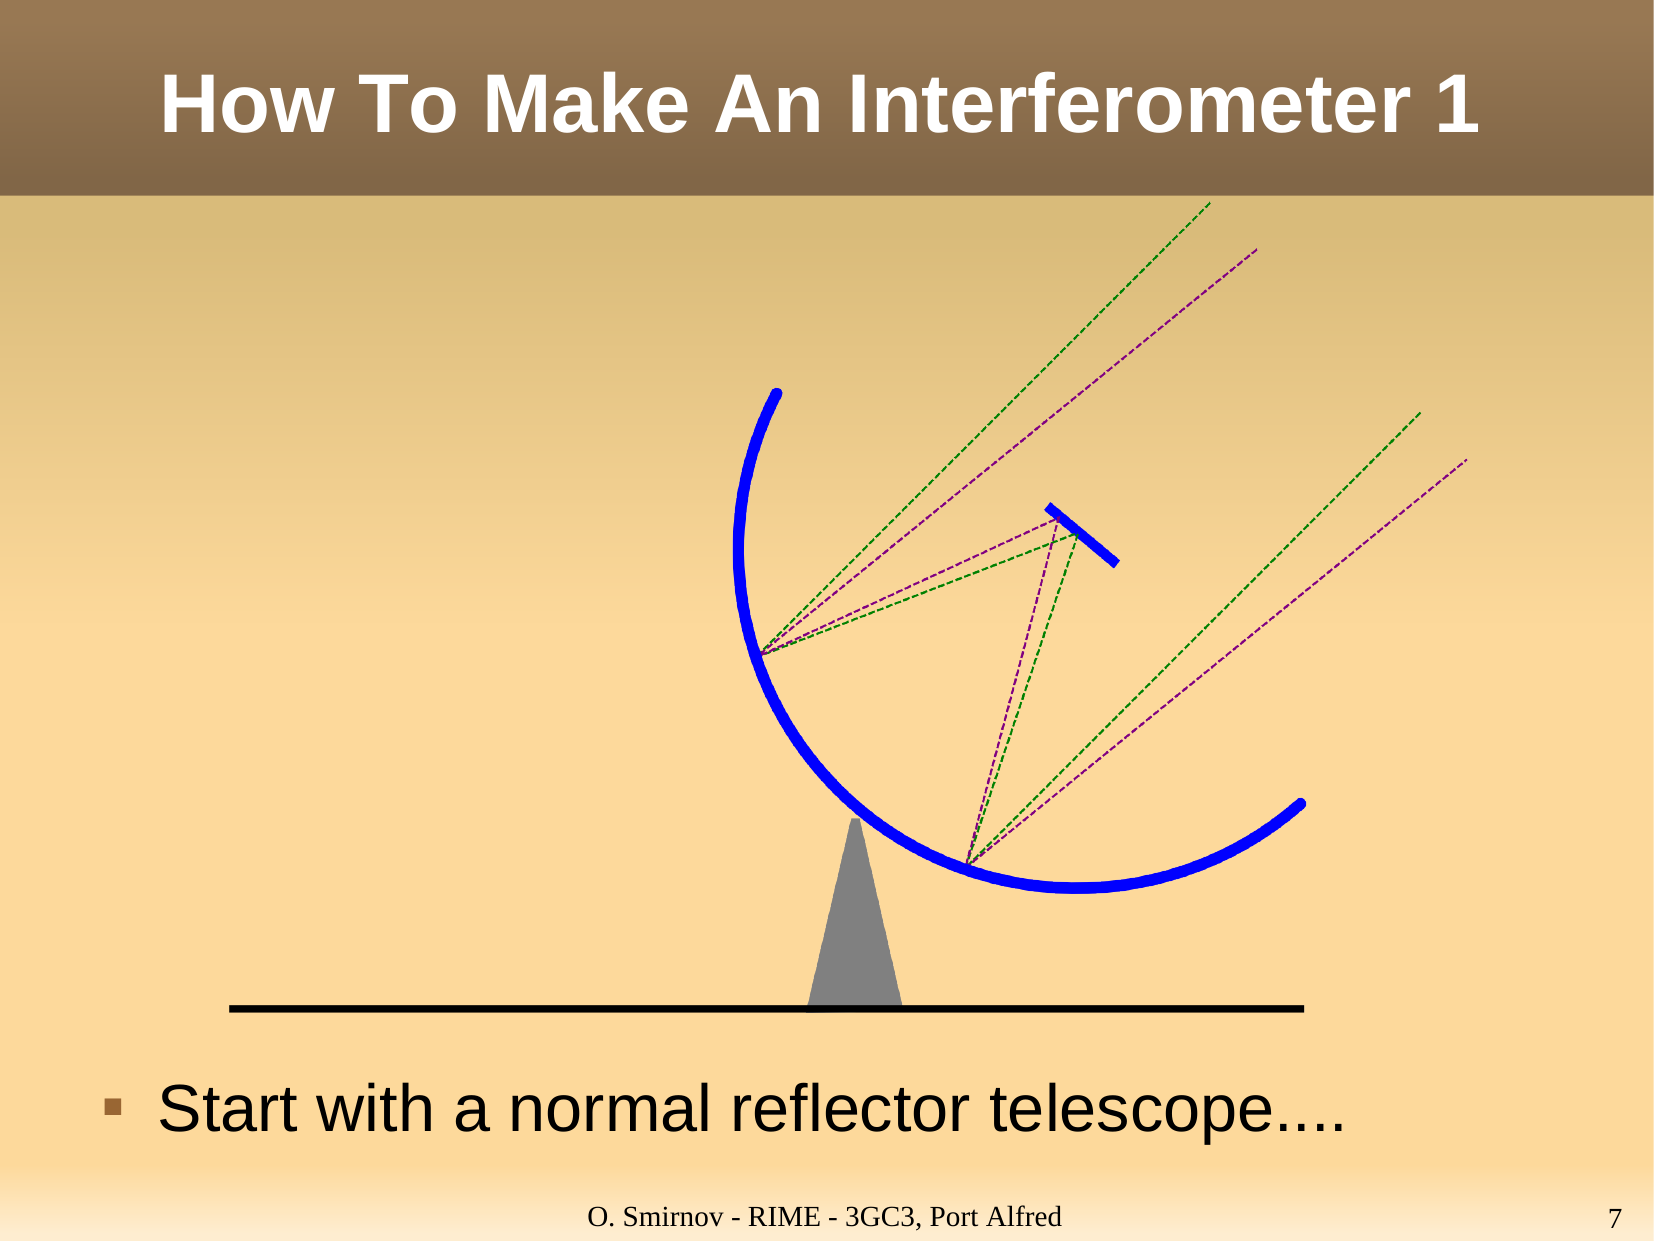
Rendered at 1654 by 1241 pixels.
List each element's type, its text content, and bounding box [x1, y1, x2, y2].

picture [0, 0, 1654, 1241]
list Start with a normal reflector telescope.... [86, 1071, 1576, 1163]
title How To Make An Interferometer 1 [76, 0, 1565, 208]
